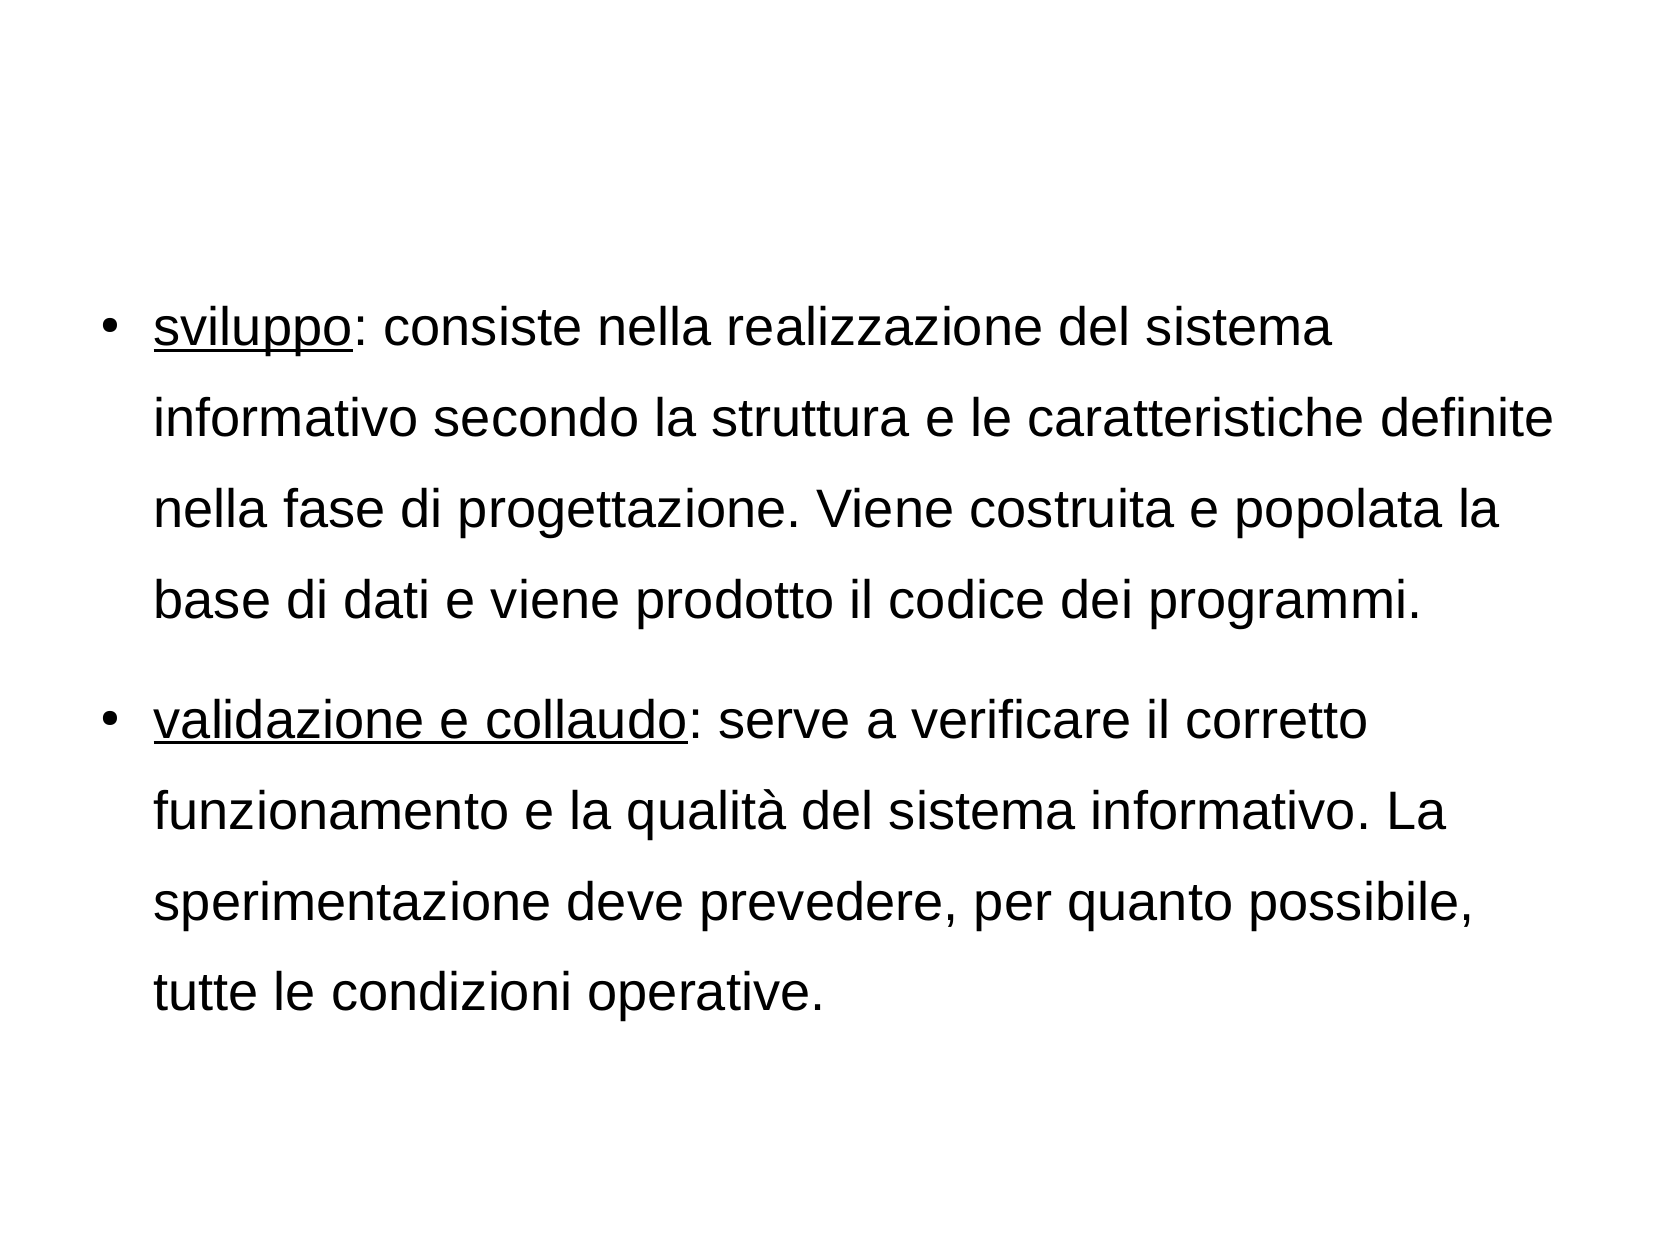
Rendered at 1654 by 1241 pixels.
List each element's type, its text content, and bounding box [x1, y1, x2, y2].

list sviluppo: consiste nella realizzazione del sistema informativo secondo la struttura e le caratteristiche definite nella fase di progettazione. Viene costruita e popolata la base di dati e viene prodotto il codice dei programmi. validazione e collaudo: serve a verificare il corretto funzionamento e la qualità del sistema informativo. La sperimentazione deve prevedere, per quanto possibile, tutte le condizioni operative. [82, 266, 1571, 1123]
